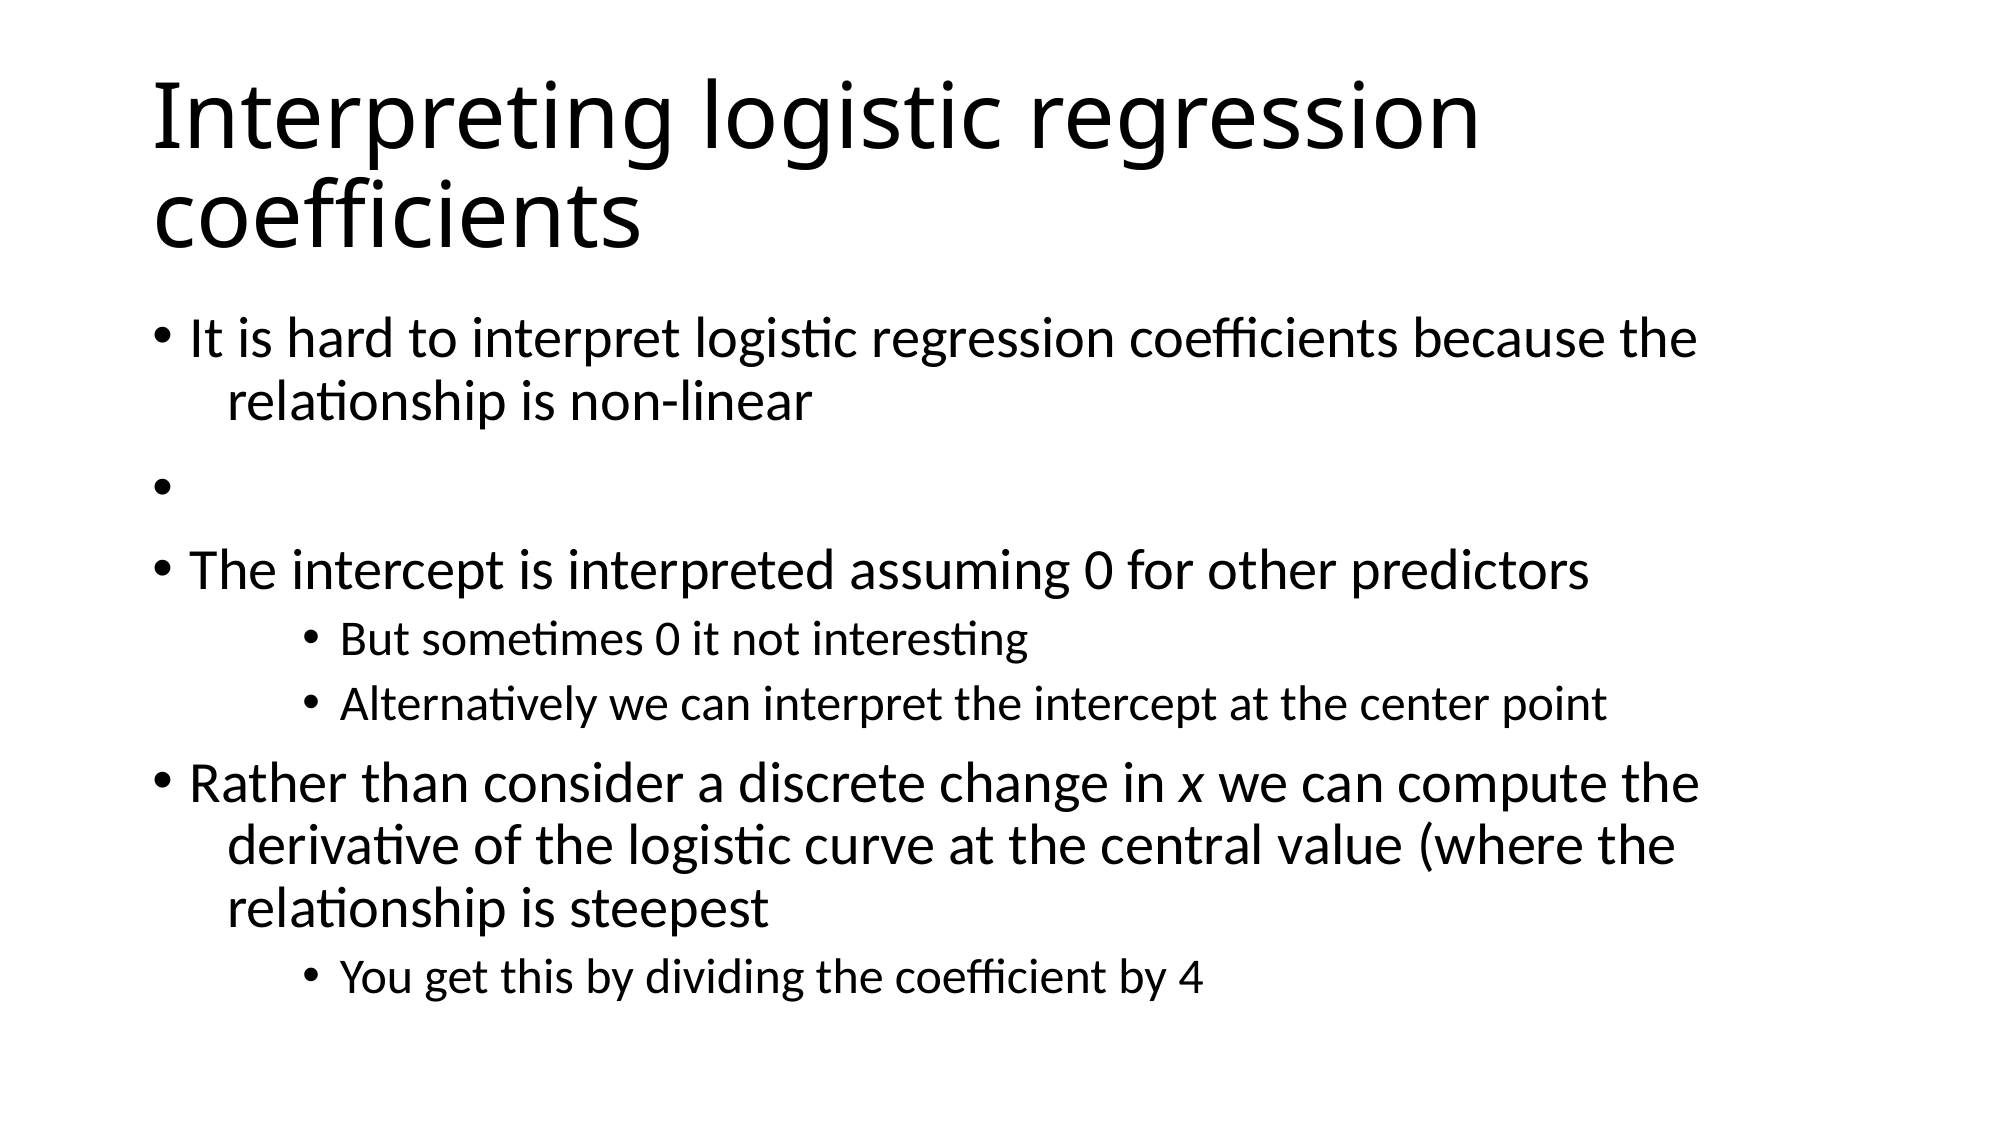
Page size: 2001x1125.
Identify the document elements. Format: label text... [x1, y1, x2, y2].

list It is hard to interpret logistic regression coefficients because the relationship is non-linear The intercept is interpreted assuming 0 for other predictors But sometimes 0 it not interesting Alternatively we can interpret the intercept at the center point Rather than consider a discrete change in x we can compute the derivative of the logistic curve at the central value (where the relationship is steepest You get this by dividing the coefficient by 4 [137, 299, 1863, 1014]
title Interpreting logistic regression coefficients [137, 59, 1863, 278]
